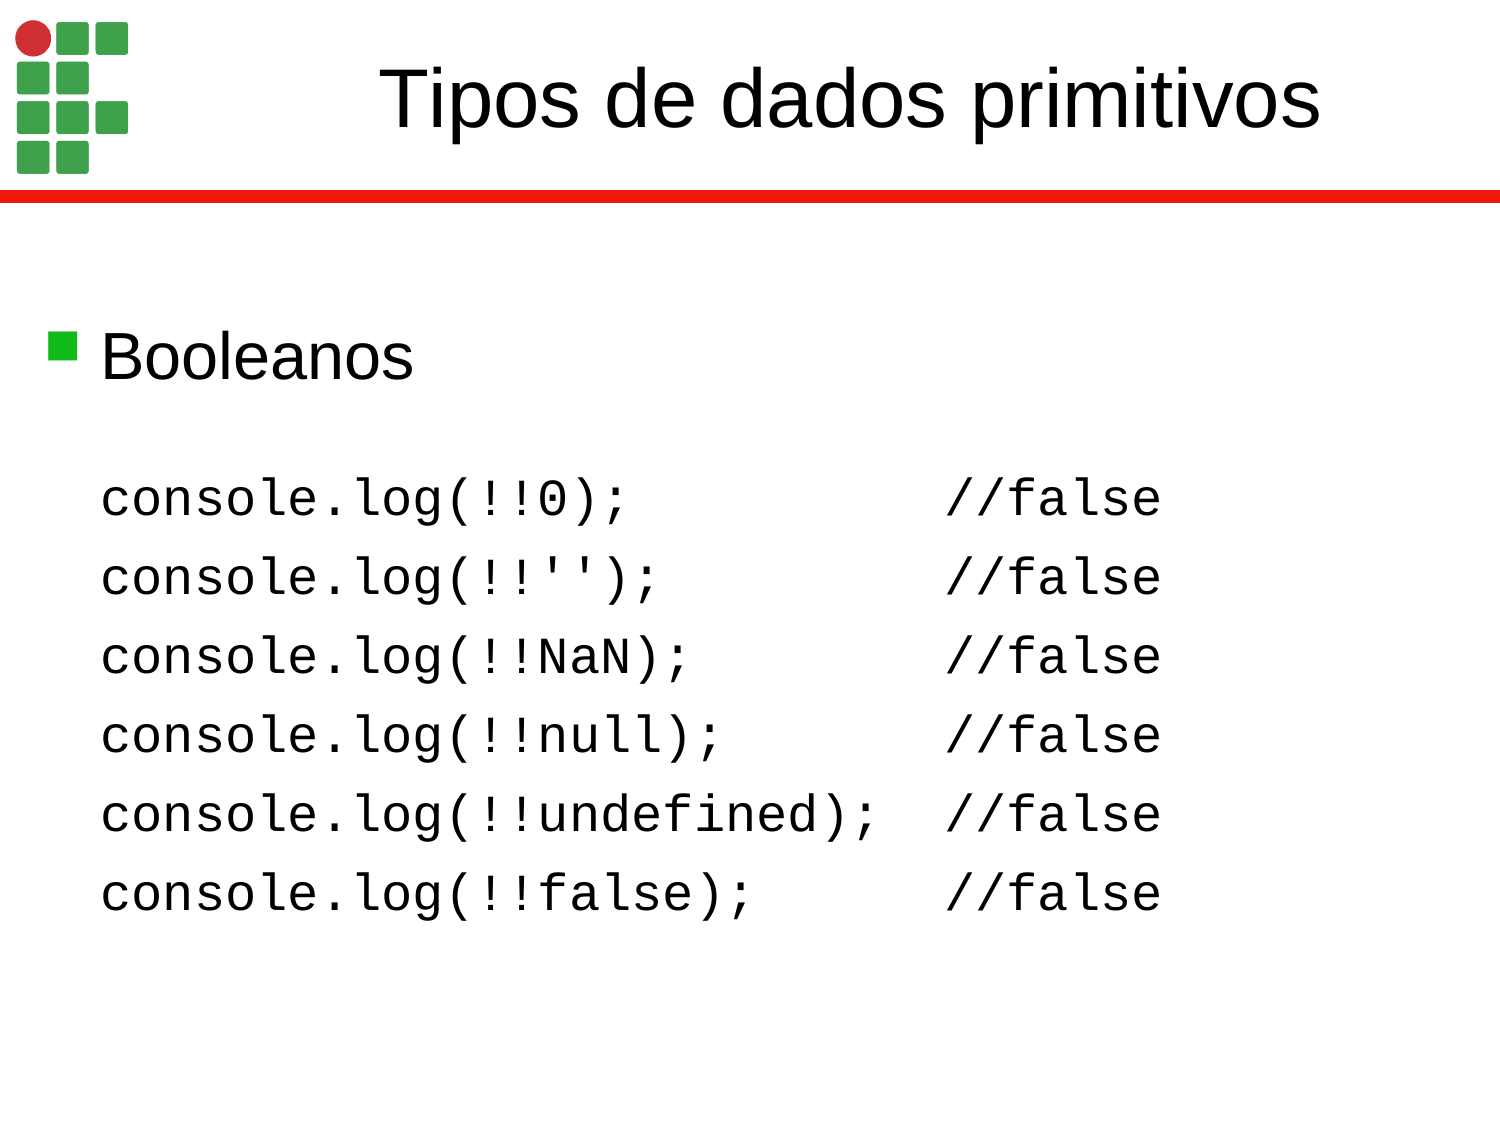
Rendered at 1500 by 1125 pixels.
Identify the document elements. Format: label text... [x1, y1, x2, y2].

picture [14, 16, 130, 178]
list Booleanos console.log(!!0); //false console.log(!!''); //false console.log(!!NaN); //false console.log(!!null); //false console.log(!!undefined); //false console.log(!!false); //false [29, 207, 1471, 1087]
title Tipos de dados primitivos [230, 0, 1471, 202]
